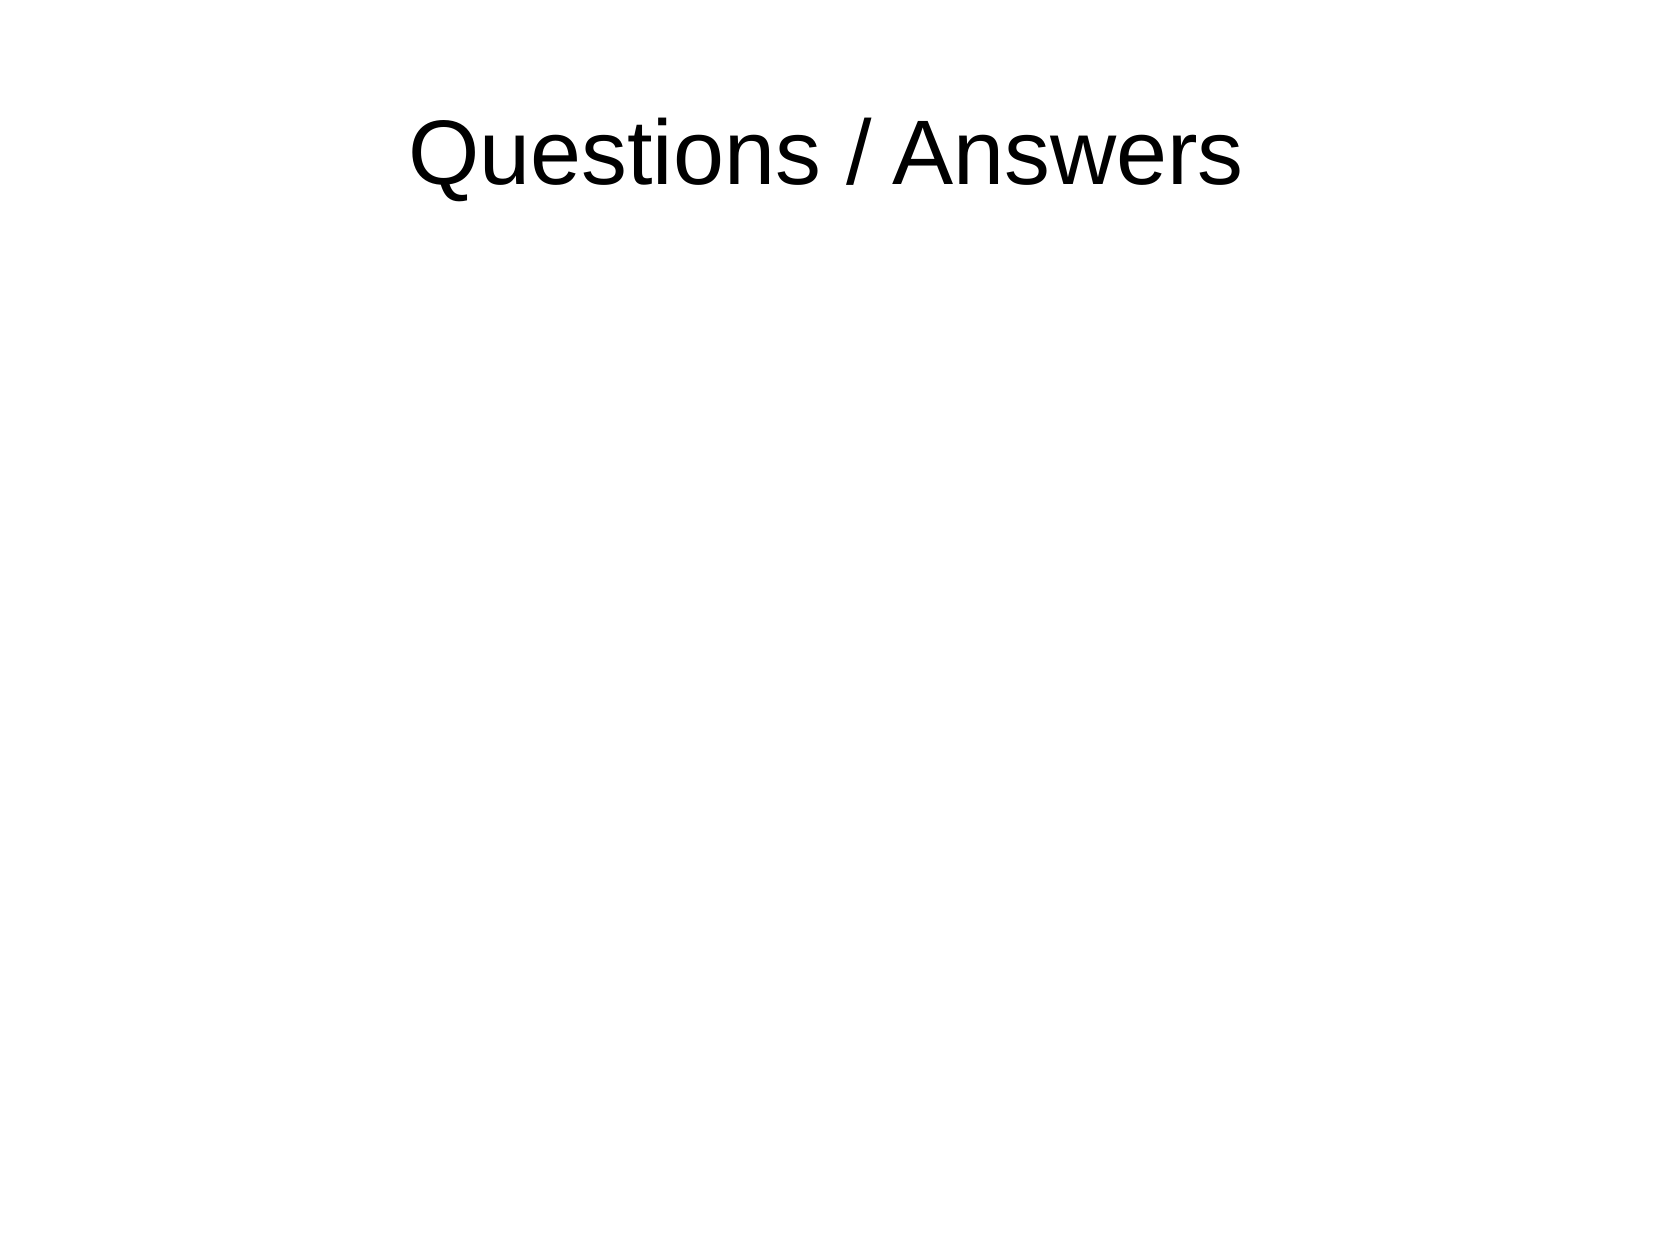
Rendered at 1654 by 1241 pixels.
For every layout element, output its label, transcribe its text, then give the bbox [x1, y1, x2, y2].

title Questions / Answers [82, 49, 1571, 257]
